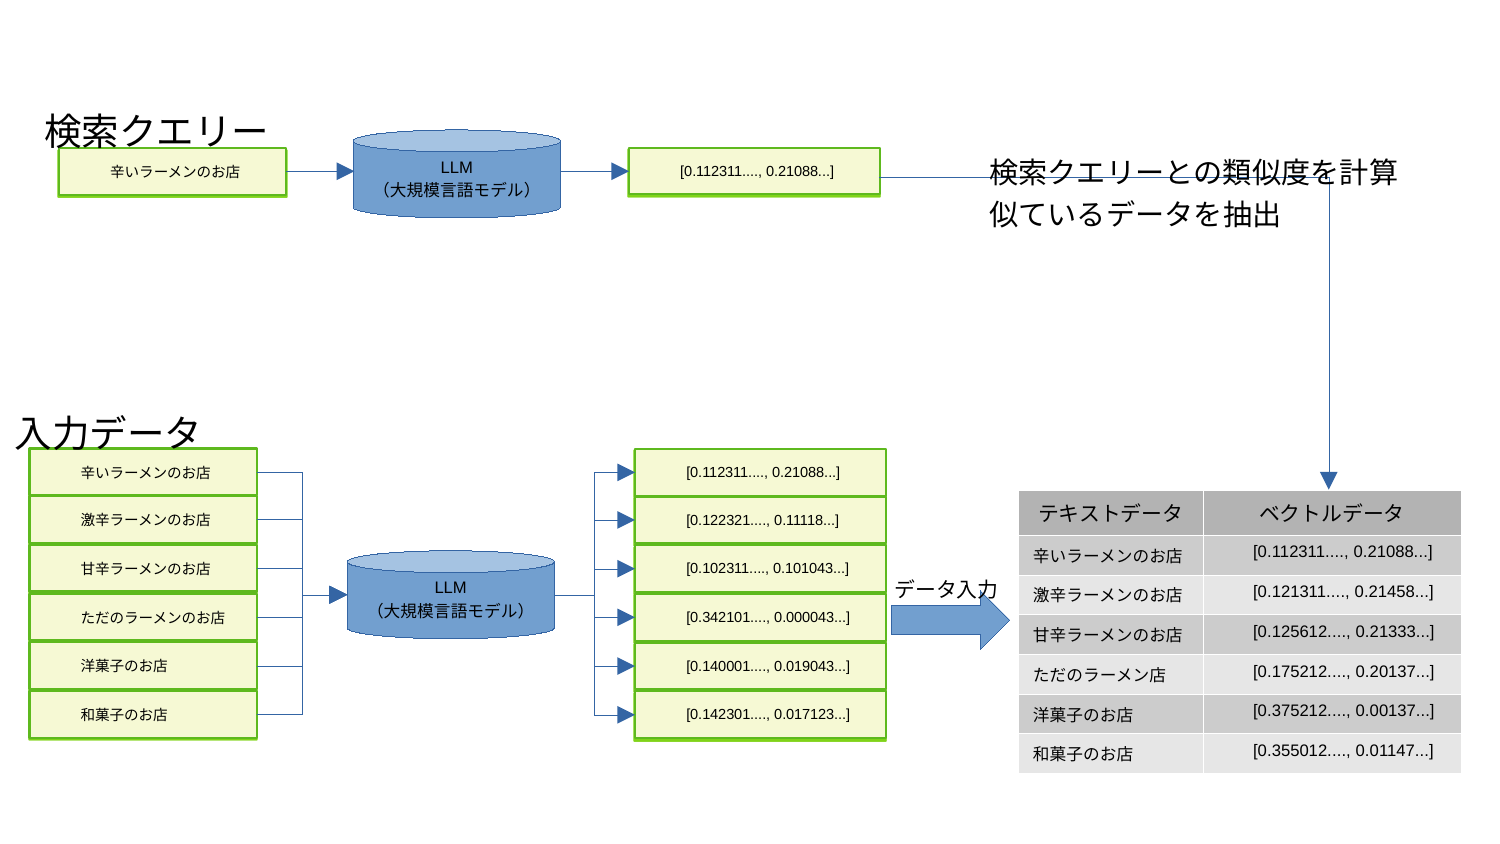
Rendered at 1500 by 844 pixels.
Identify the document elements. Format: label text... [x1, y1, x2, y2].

table_cell [0.121311...., 0.21458...] [1204, 576, 1461, 614]
text_box [0.112311...., 0.21088...] [629, 147, 880, 195]
table_cell [0.355012...., 0.01147...] [1204, 734, 1461, 773]
text_box 検索クエリーとの類似度を計算 似ているデータを抽出 [974, 141, 1418, 249]
text_box [0.342101...., 0.000043...] [634, 593, 886, 641]
text_box 洋菓子のお店 [29, 642, 257, 689]
text_box 検索クエリー [29, 94, 285, 147]
table_cell [0.112311...., 0.21088...] [1204, 536, 1461, 575]
table_cell 甘辛ラーメンのお店 [1019, 615, 1203, 654]
text_box 入力データ [0, 396, 218, 449]
table_cell 和菓子のお店 [1019, 734, 1203, 773]
text_box 激辛ラーメンのお店 [29, 496, 257, 543]
table_header ベクトルデータ [1204, 491, 1461, 535]
text_box [0.122321...., 0.11118...] [634, 496, 886, 544]
text_box [0.112311...., 0.21088...] [634, 448, 886, 496]
text_box LLM （大規模言語モデル） [353, 142, 561, 218]
text_box 辛いラーメンのお店 [58, 148, 287, 195]
text_box [0.102311...., 0.101043...] [634, 545, 886, 592]
table_cell 辛いラーメンのお店 [1019, 536, 1203, 575]
table_cell 激辛ラーメンのお店 [1019, 576, 1203, 614]
table_cell [0.125612...., 0.21333...] [1204, 615, 1461, 654]
table_cell 洋菓子のお店 [1019, 695, 1203, 733]
text_box 和菓子のお店 [29, 690, 257, 738]
table_cell [0.375212...., 0.00137...] [1204, 695, 1461, 733]
table_cell ただのラーメン店 [1019, 655, 1203, 694]
text_box LLM （大規模言語モデル） [347, 563, 555, 639]
table_cell [0.175212...., 0.20137...] [1204, 655, 1461, 694]
text_box データ入力 [879, 565, 1022, 602]
text_box [891, 602, 1010, 650]
table_header テキストデータ [1019, 491, 1203, 535]
text_box [0.140001...., 0.019043...] [634, 642, 886, 690]
text_box 辛いラーメンのお店 [29, 448, 257, 496]
text_box [0.142301...., 0.017123...] [634, 691, 886, 739]
text_box ただのラーメンのお店 [29, 593, 257, 641]
text_box 甘辛ラーメンのお店 [29, 544, 257, 592]
